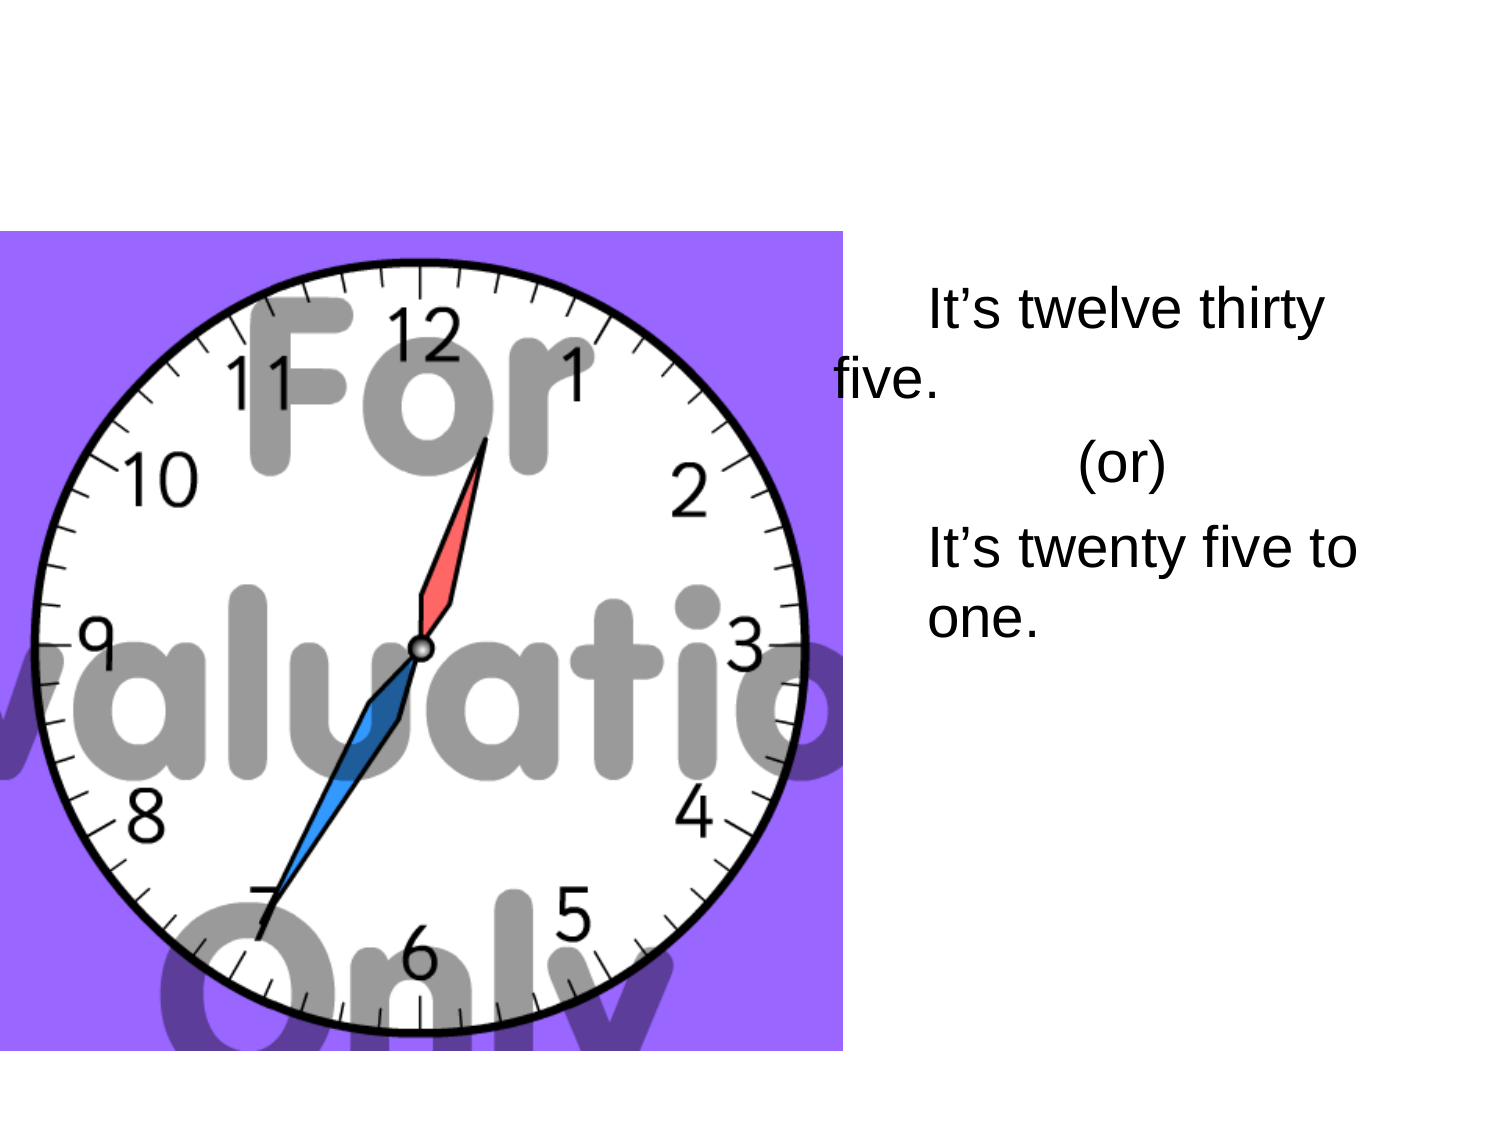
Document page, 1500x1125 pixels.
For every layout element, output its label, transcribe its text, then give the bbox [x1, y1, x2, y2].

picture [0, 231, 843, 1051]
list It’s twelve thirty five. (or) It’s twenty five to one. [762, 262, 1426, 1005]
